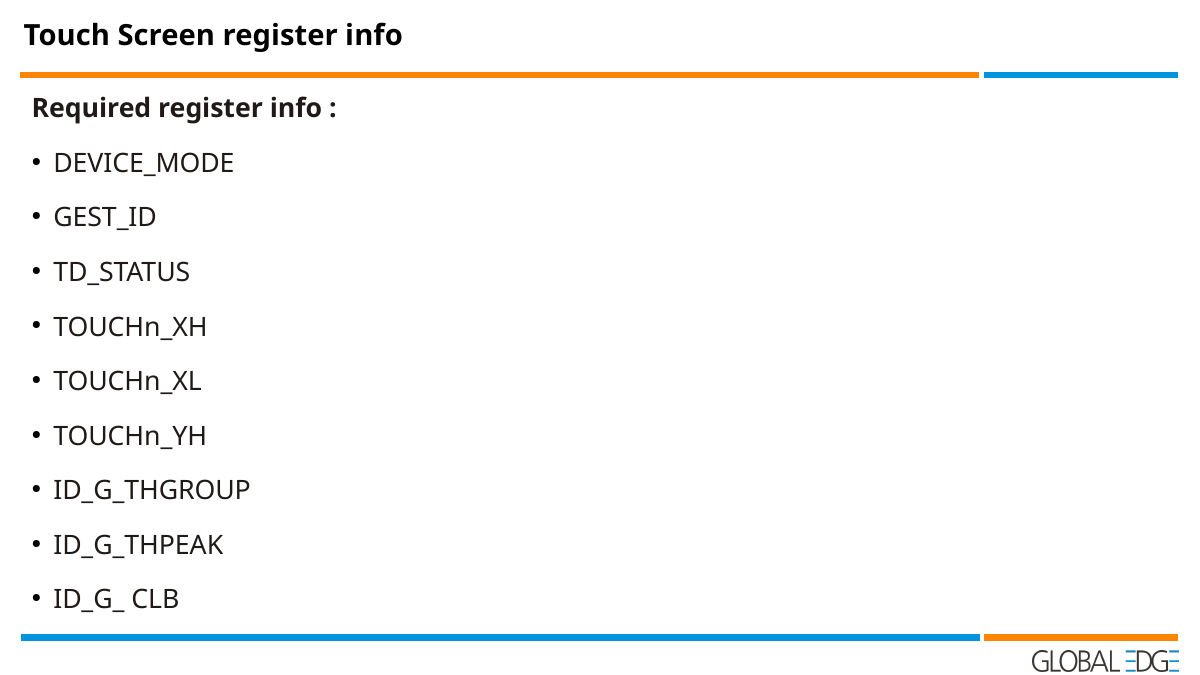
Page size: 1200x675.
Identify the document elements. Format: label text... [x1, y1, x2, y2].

title Touch Screen register info [12, 9, 1087, 62]
list Required register info : DEVICE_MODE GEST_ID TD_STATUS TOUCHn_XH TOUCHn_XL TOUCHn_YH ID_G_THGROUP ID_G_THPEAK ID_G_ CLB [20, 87, 1178, 627]
picture [1032, 650, 1179, 672]
